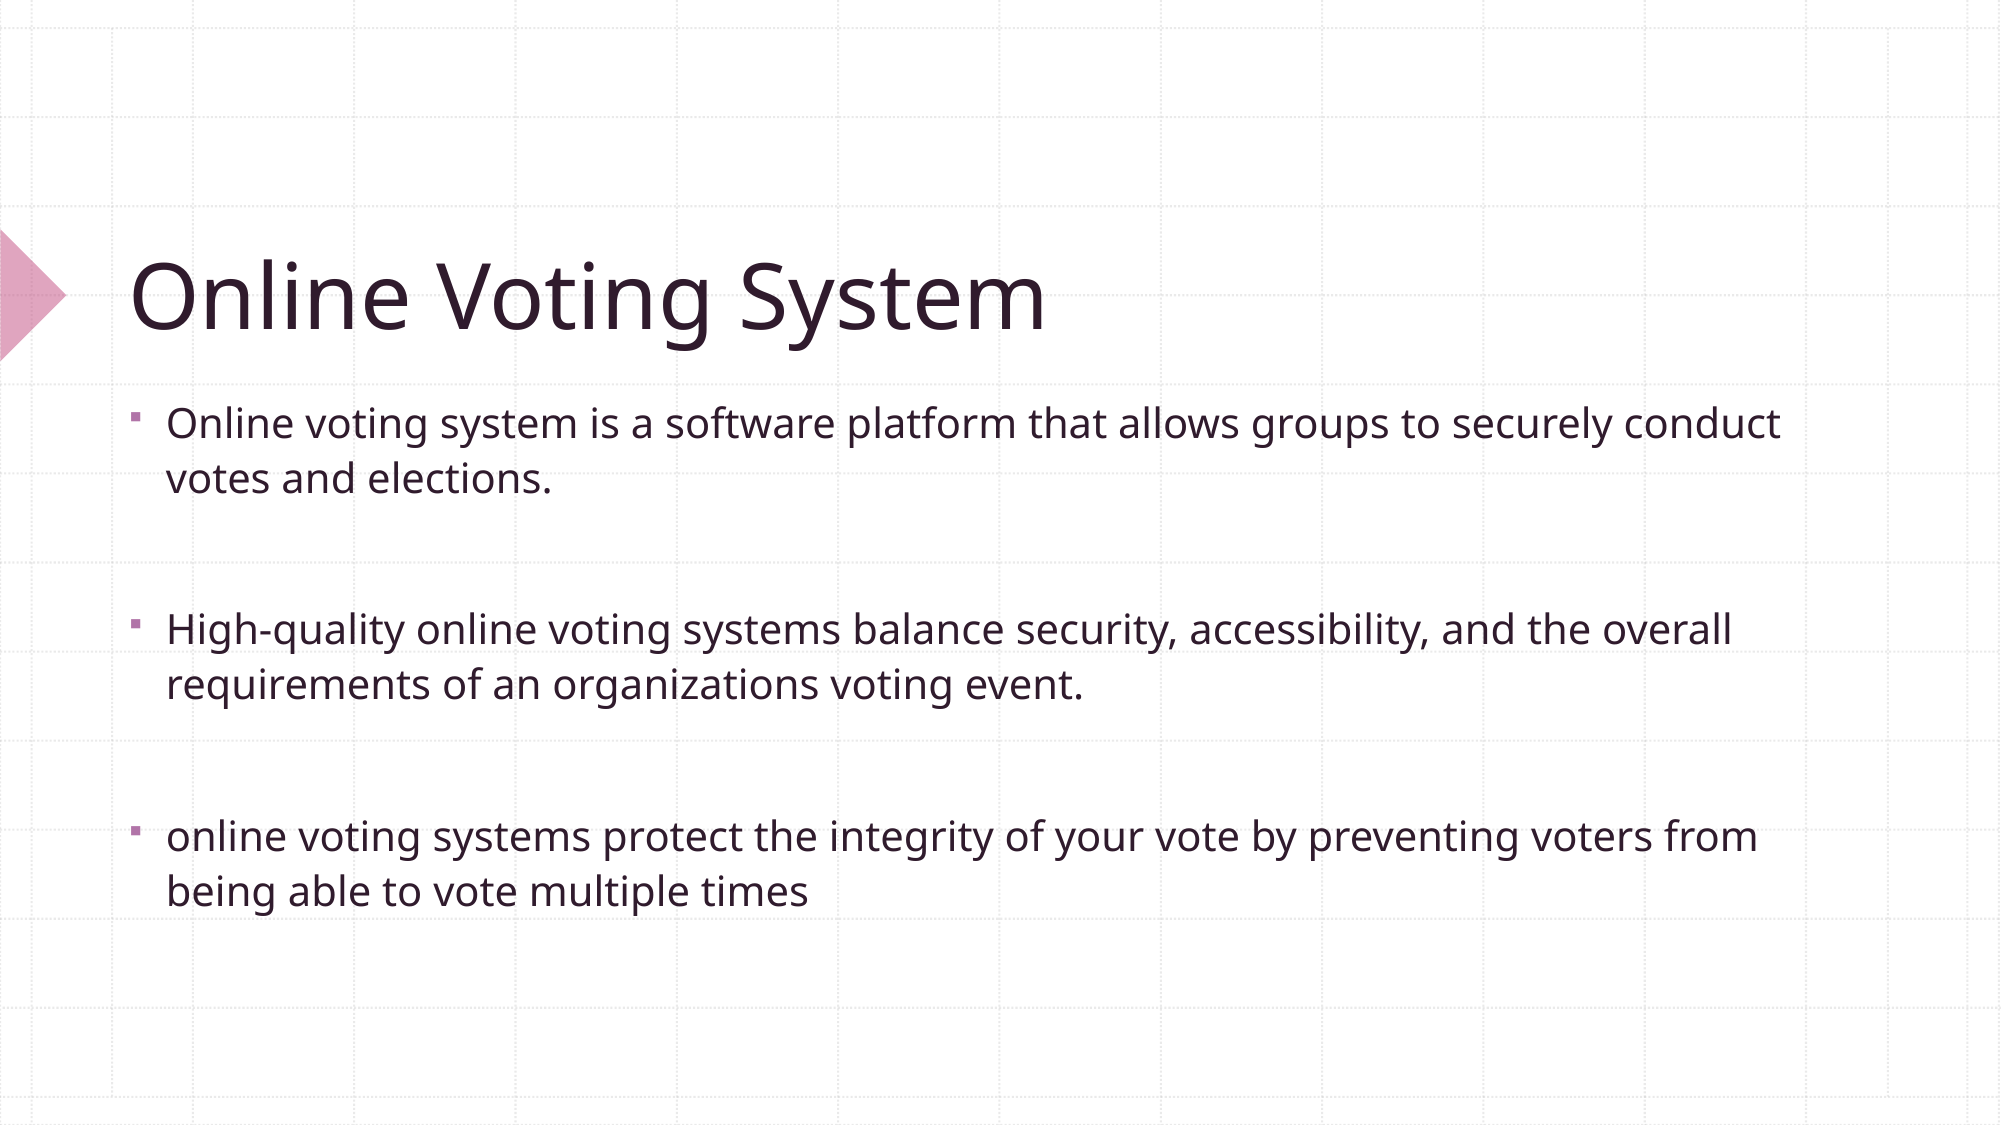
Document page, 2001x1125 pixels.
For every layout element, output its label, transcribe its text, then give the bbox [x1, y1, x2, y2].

title Online Voting System [113, 119, 1808, 356]
list Online voting system is a software platform that allows groups to securely conduct votes and elections. High-quality online voting systems balance security, accessibility, and the overall requirements of an organizations voting event. online voting systems protect the integrity of your vote by preventing voters from being able to vote multiple times [113, 383, 1808, 969]
